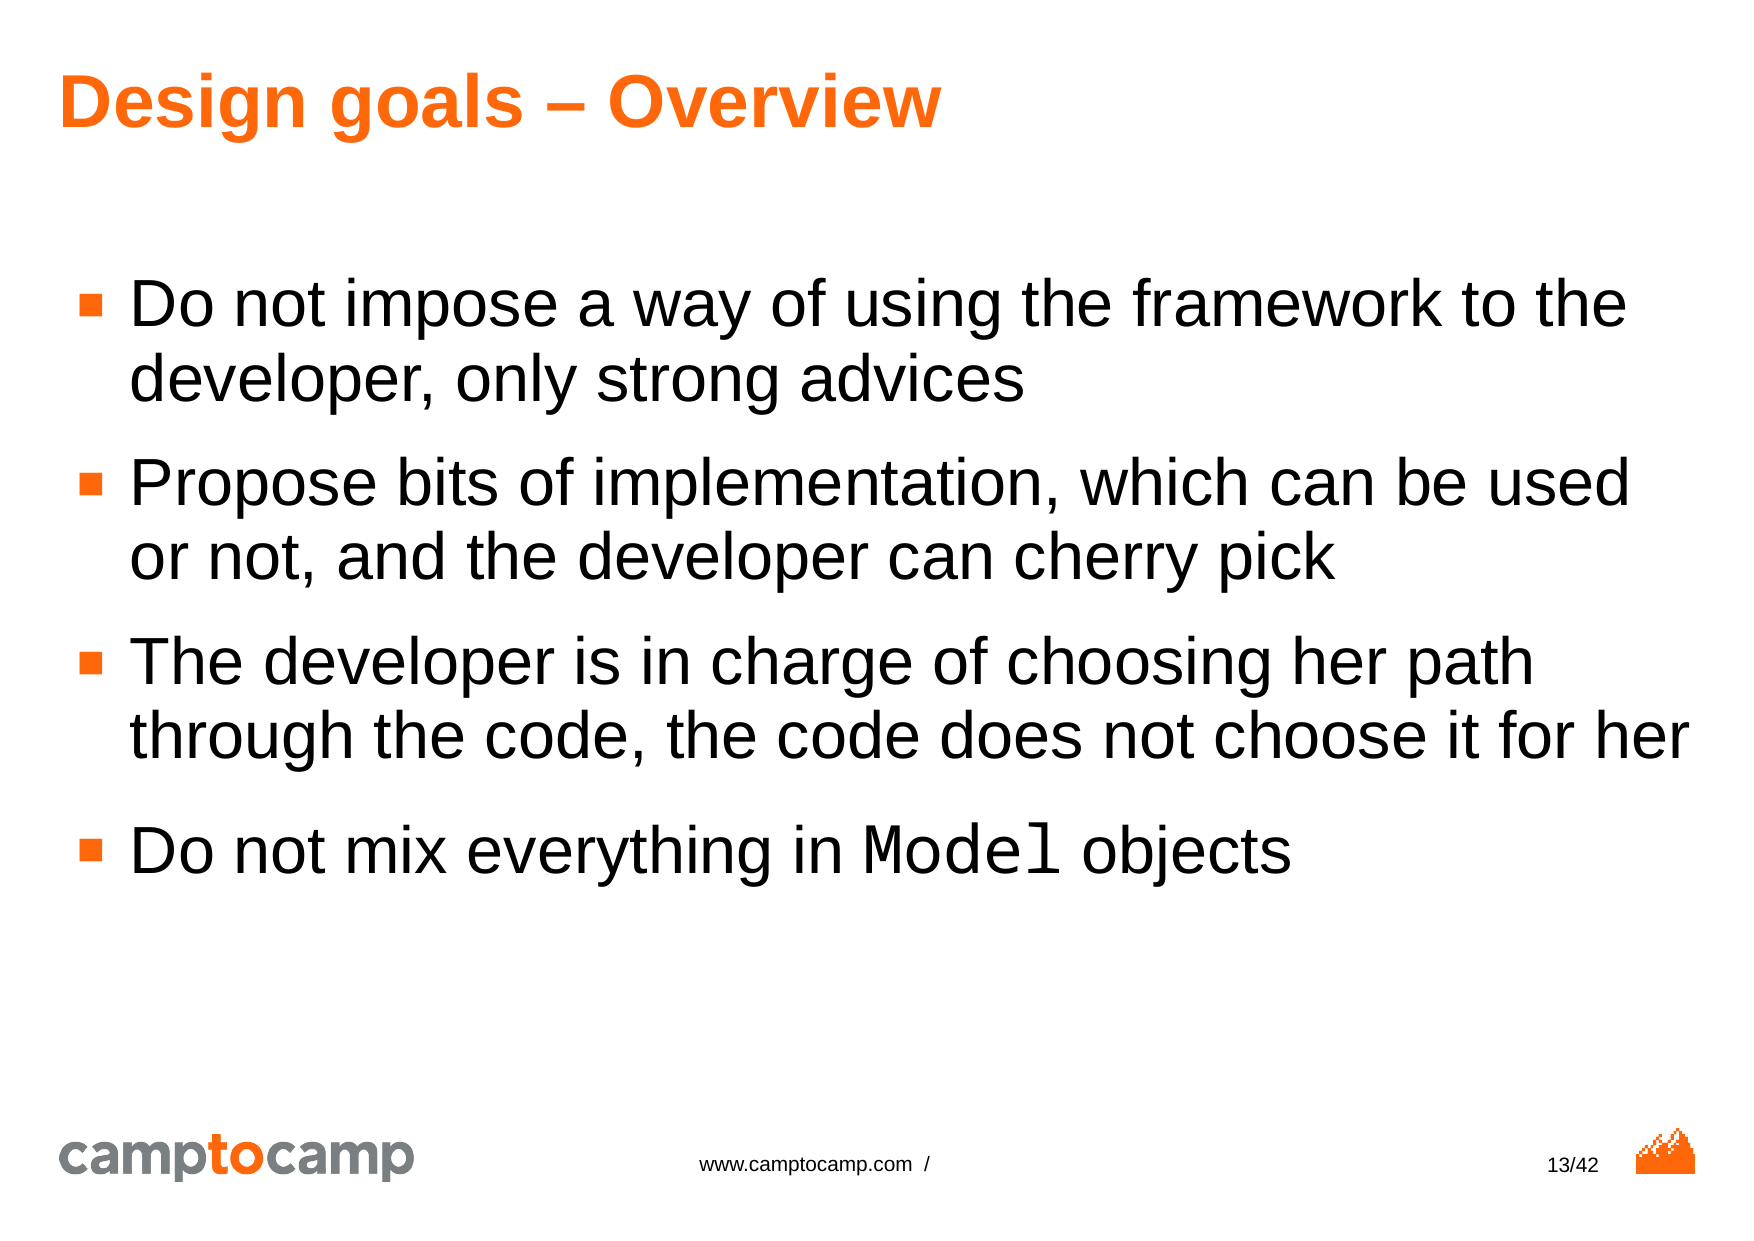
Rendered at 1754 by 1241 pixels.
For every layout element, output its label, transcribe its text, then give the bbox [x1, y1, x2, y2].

picture [59, 1134, 414, 1182]
list Do not impose a way of using the framework to the developer, only strong advices Propose bits of implementation, which can be used or not, and the developer can cherry pick The developer is in charge of choosing her path through the code, the code does not choose it for her Do not mix everything in Model objects [59, 265, 1696, 917]
picture [1636, 1128, 1695, 1174]
title Design goals – Overview [59, 59, 1695, 247]
